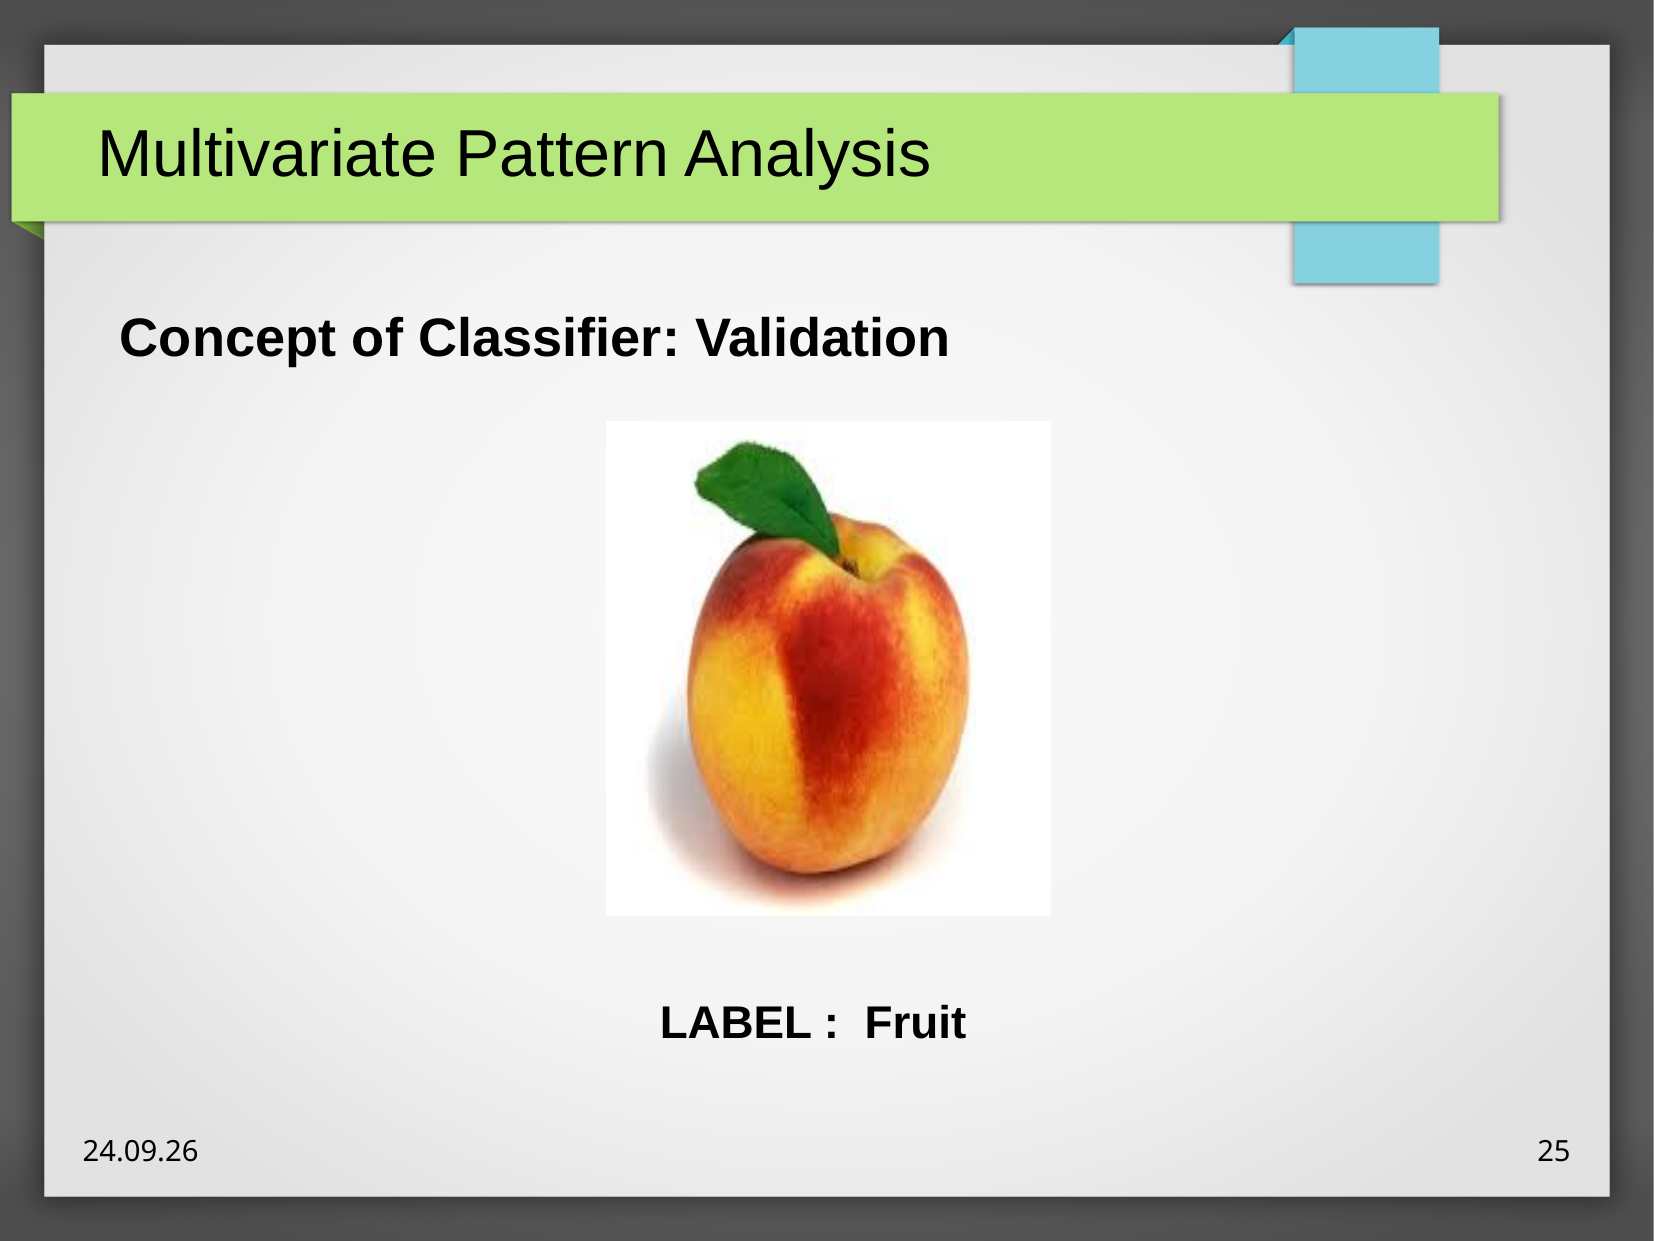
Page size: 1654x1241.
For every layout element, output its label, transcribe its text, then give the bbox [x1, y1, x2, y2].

text_box LABEL : Fruit [645, 990, 1036, 1057]
text_box Concept of Classifier: Validation [105, 300, 1051, 376]
text_box Multivariate Pattern Analysis [82, 94, 1264, 213]
picture [0, 0, 1654, 1241]
